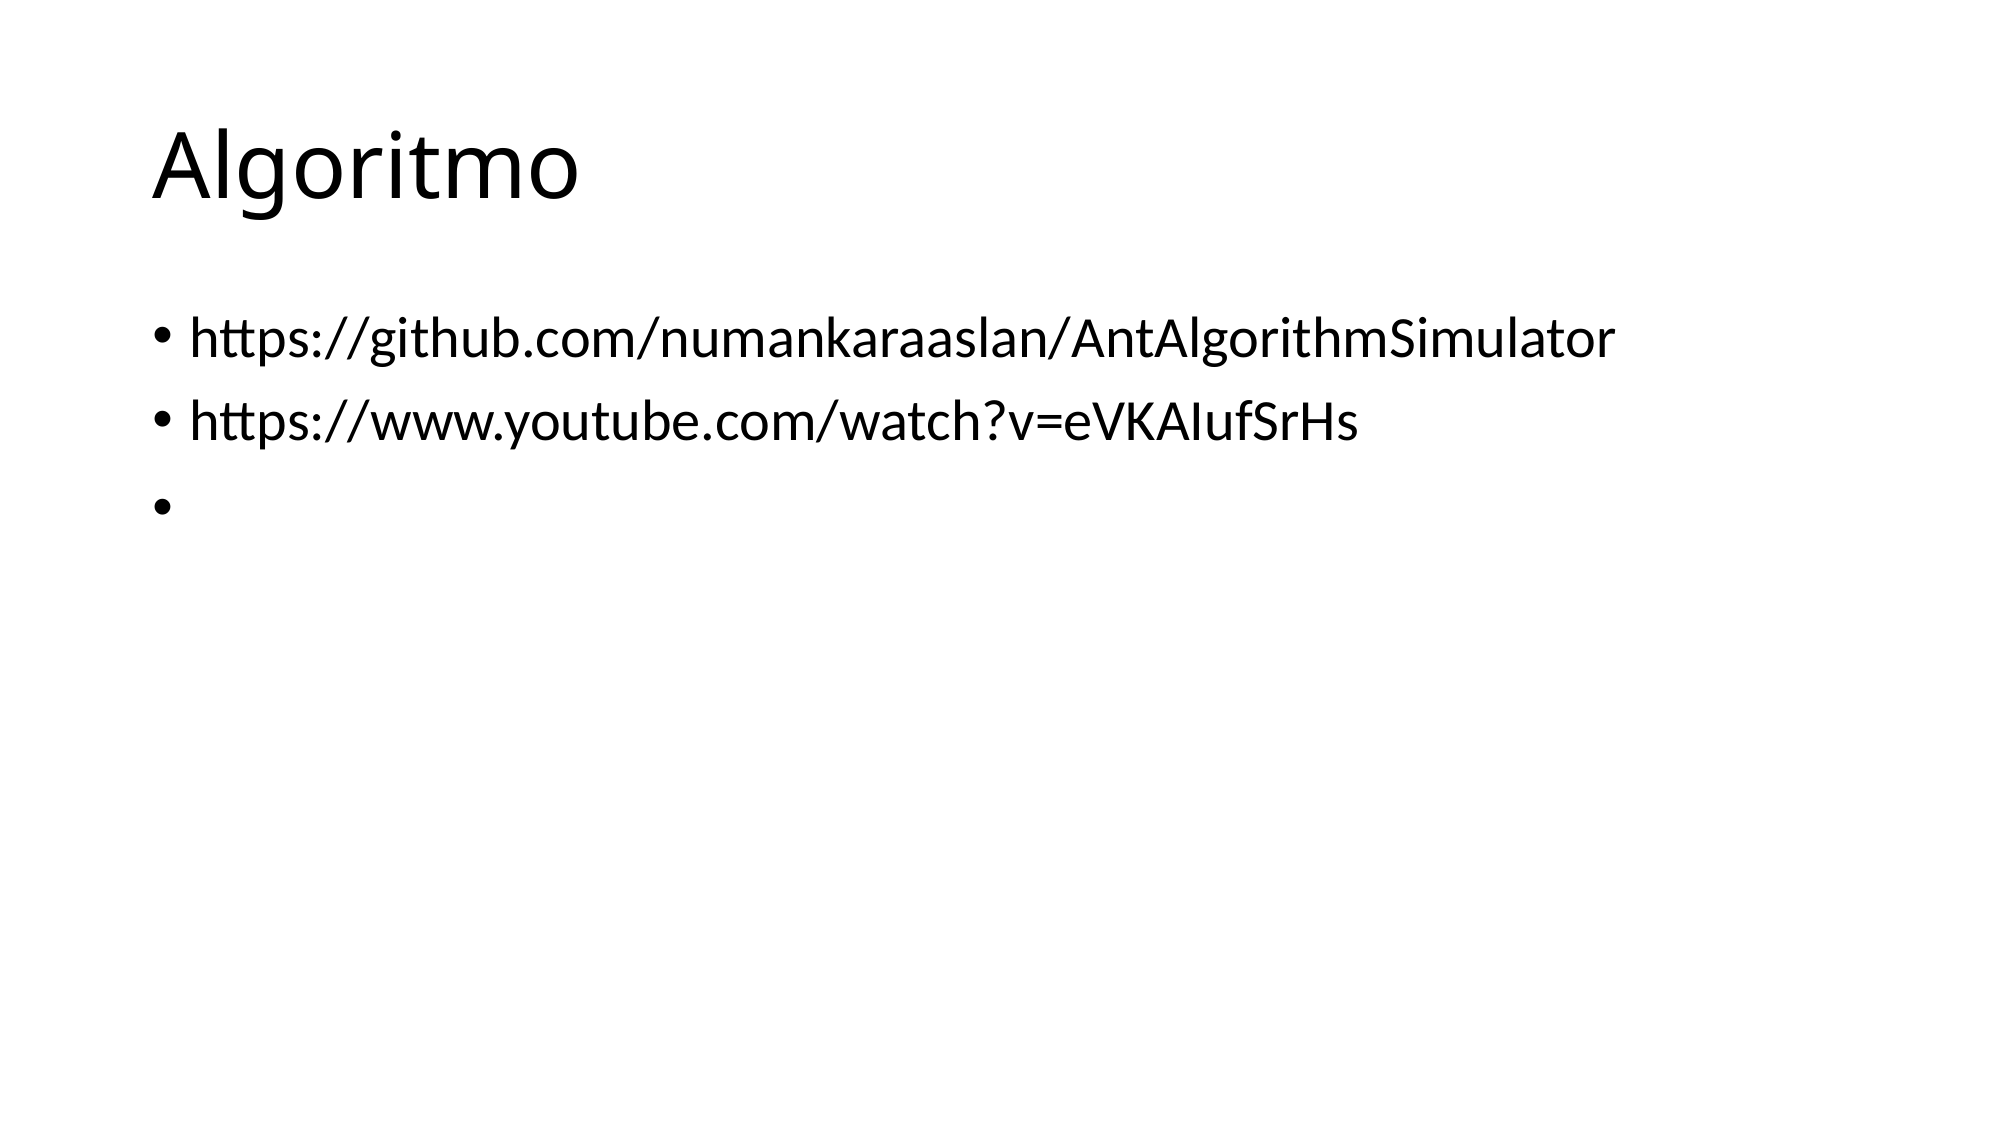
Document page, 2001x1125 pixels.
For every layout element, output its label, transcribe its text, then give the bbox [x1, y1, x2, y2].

title Algoritmo [137, 59, 1863, 278]
list https://github.com/numankaraaslan/AntAlgorithmSimulator https://www.youtube.com/watch?v=eVKAIufSrHs [137, 299, 1863, 1014]
